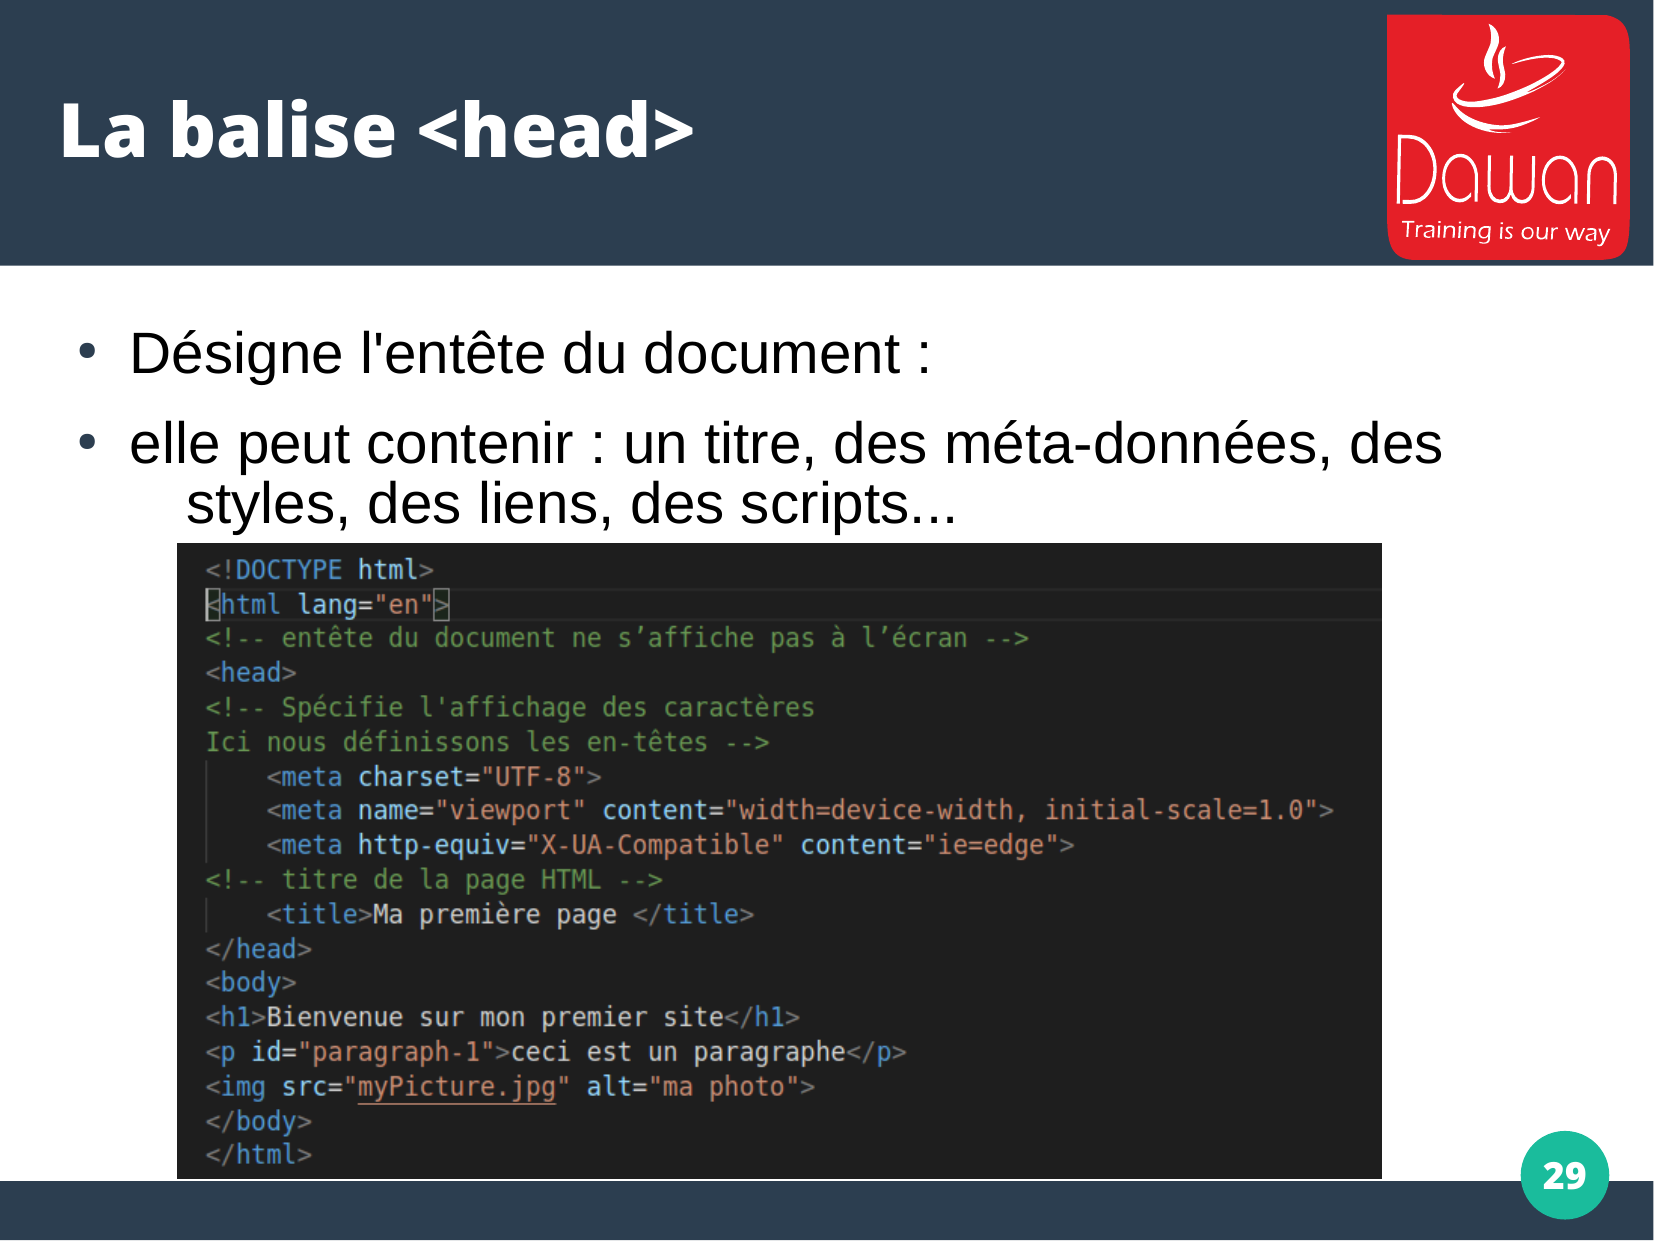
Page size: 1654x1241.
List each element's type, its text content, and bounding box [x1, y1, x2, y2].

picture [177, 543, 1382, 1179]
picture [1387, 14, 1630, 260]
title La balise <head> [59, 49, 1387, 207]
list Désigne l'entête du document : elle peut contenir : un titre, des méta-données, des styles, des liens, des scripts... [59, 324, 1595, 1152]
